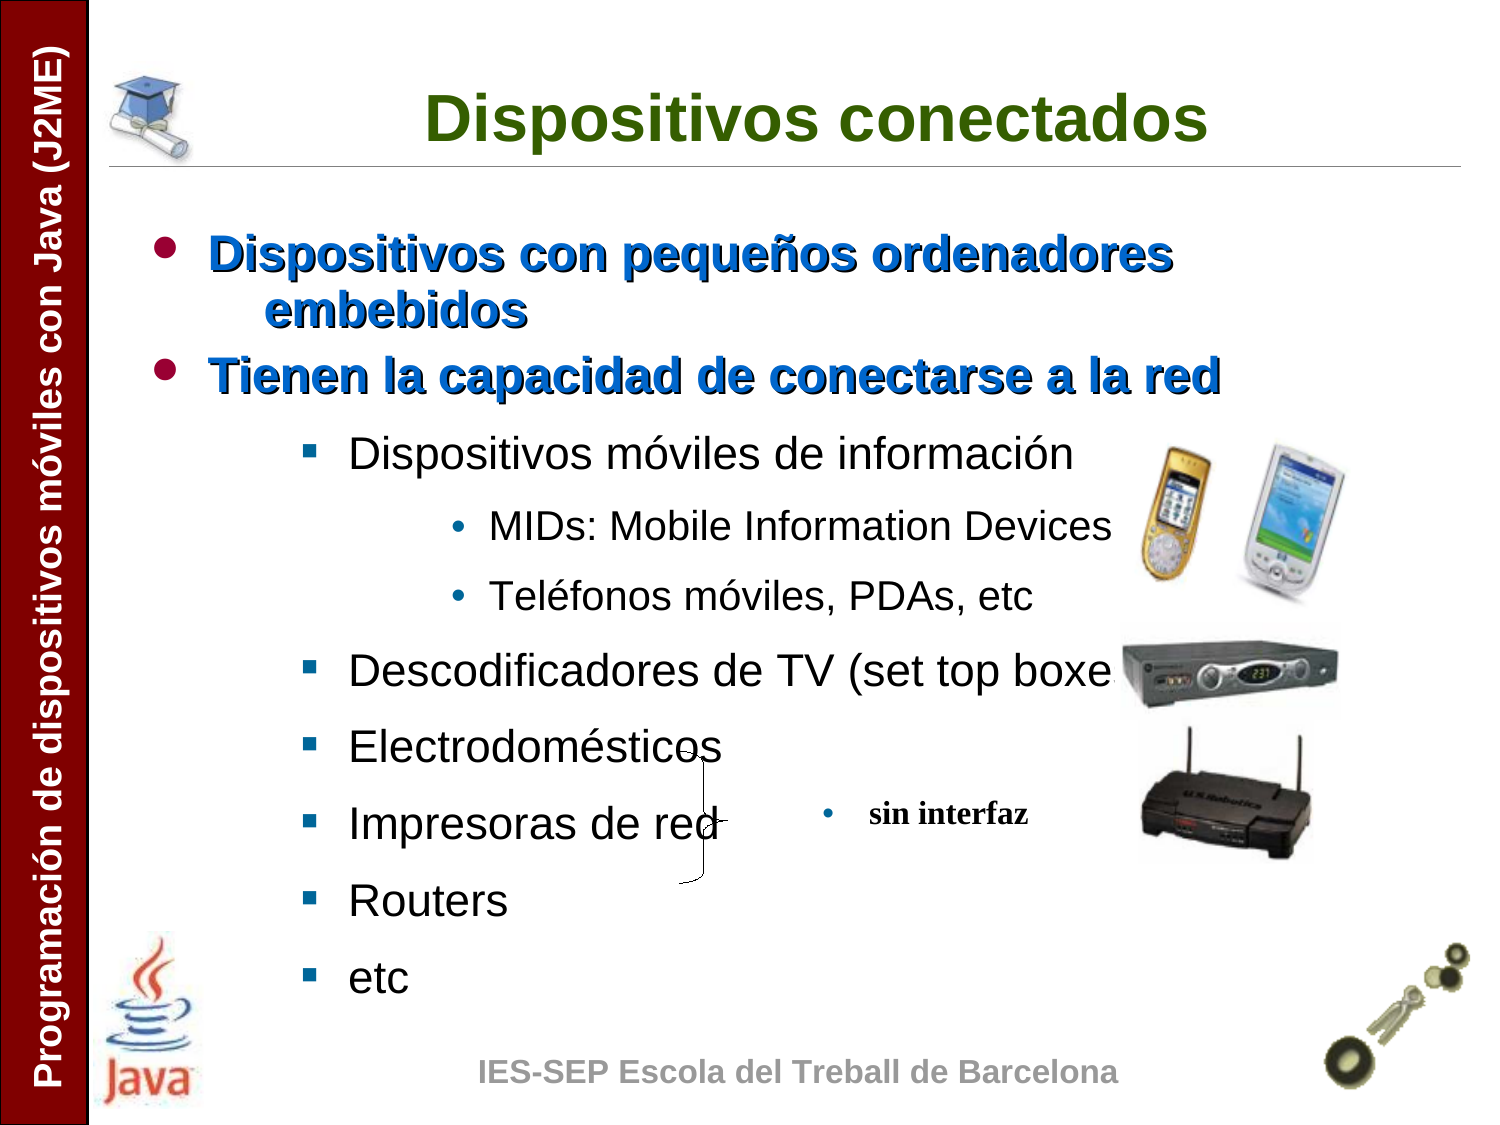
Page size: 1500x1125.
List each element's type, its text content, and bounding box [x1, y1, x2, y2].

picture [1114, 429, 1367, 883]
text_box sin interfaz [657, 787, 1045, 840]
picture [93, 61, 206, 174]
picture [1322, 939, 1471, 1094]
list Dispositivos con pequeños ordenadores embebidos Tienen la capacidad de conectarse a la red Dispositivos móviles de información MIDs: Mobile Information Devices Teléfonos móviles, PDAs, etc Descodificadores de TV (set top boxes) Electrodomésticos Impresoras de red Routers etc [151, 224, 1364, 1024]
title Dispositivos conectados [211, 75, 1424, 163]
picture [93, 931, 204, 1109]
